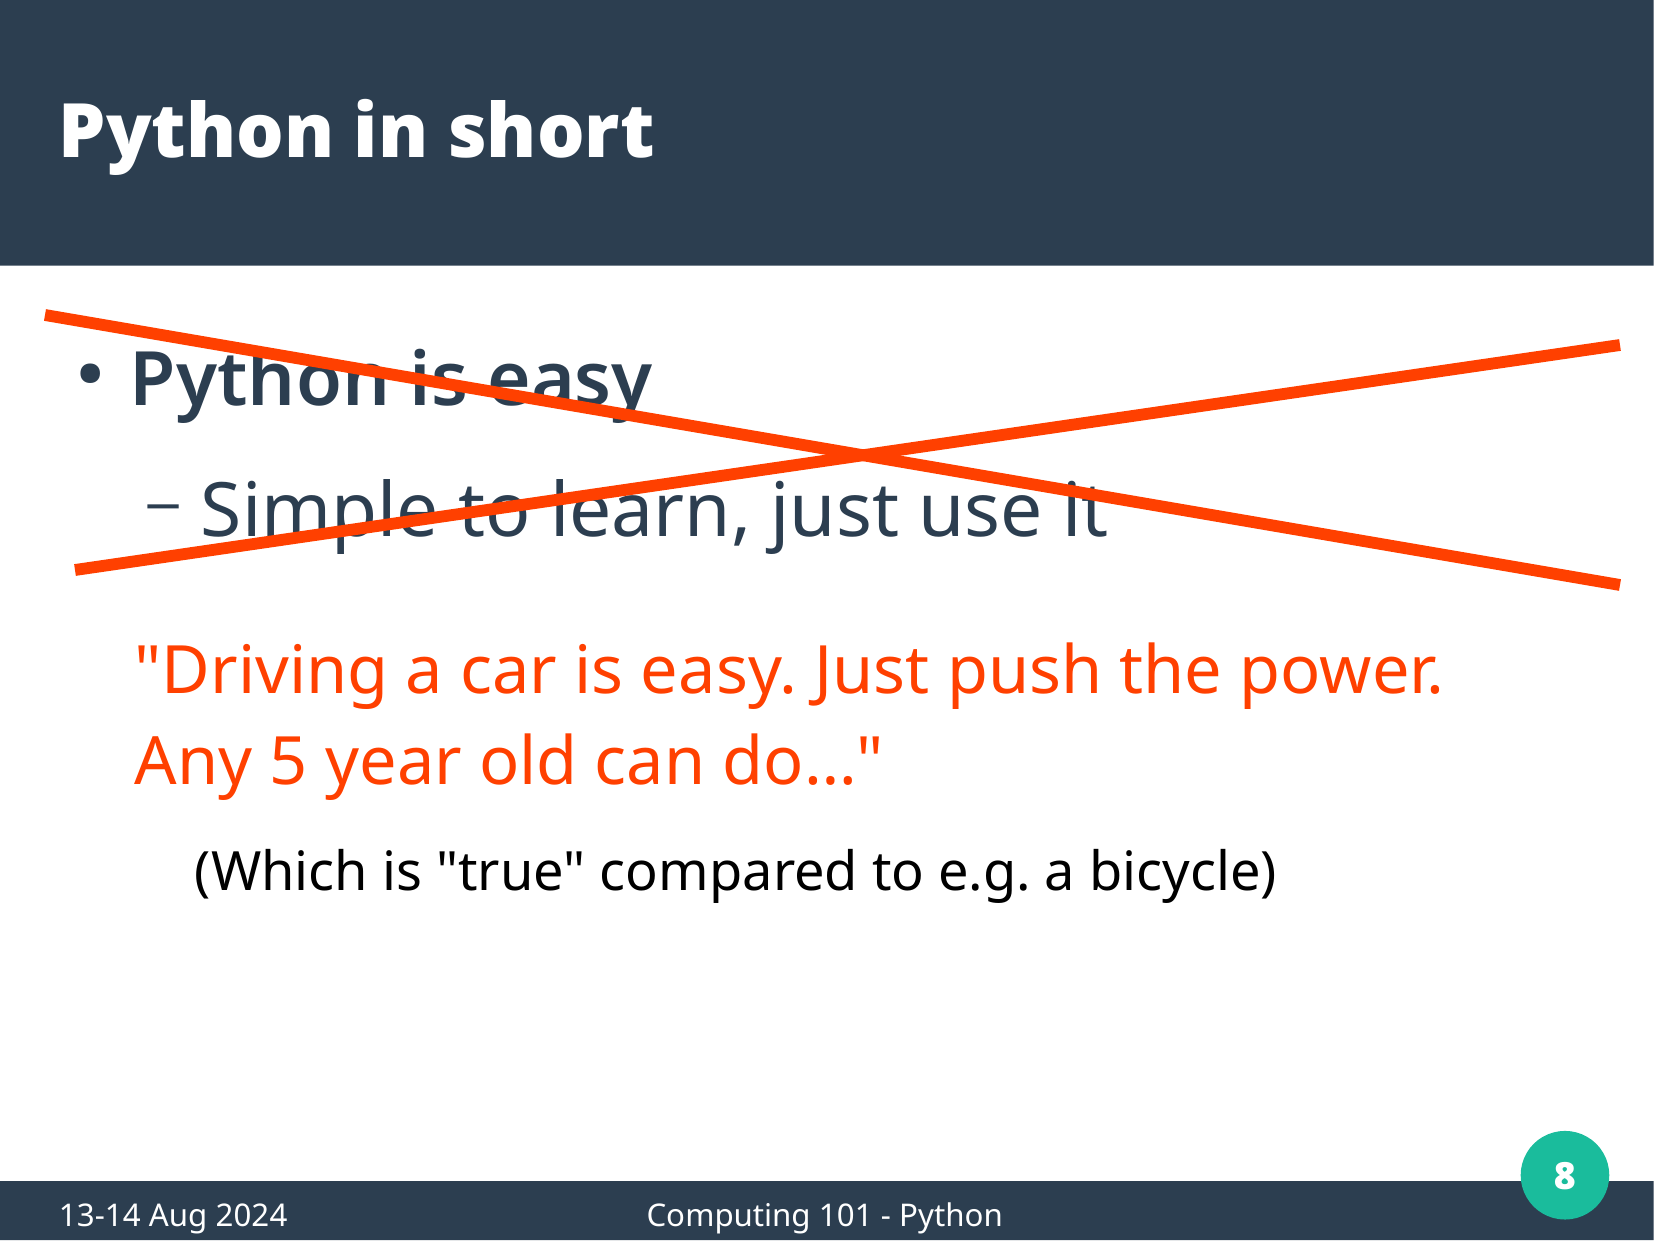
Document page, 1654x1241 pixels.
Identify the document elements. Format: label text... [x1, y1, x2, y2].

text_box "Driving a car is easy. Just push the power. Any 5 year old can do…" [120, 615, 1576, 786]
list Python is easy Simple to learn, just use it [59, 324, 1595, 1152]
list Python is easy Simple to learn, just use it [139, 324, 1595, 449]
title Python in short [59, 49, 1595, 207]
list Python is easy Simple to learn, just use it [906, 355, 1595, 574]
text_box (Which is "true" compared to e.g. a bicycle) [180, 825, 1471, 916]
